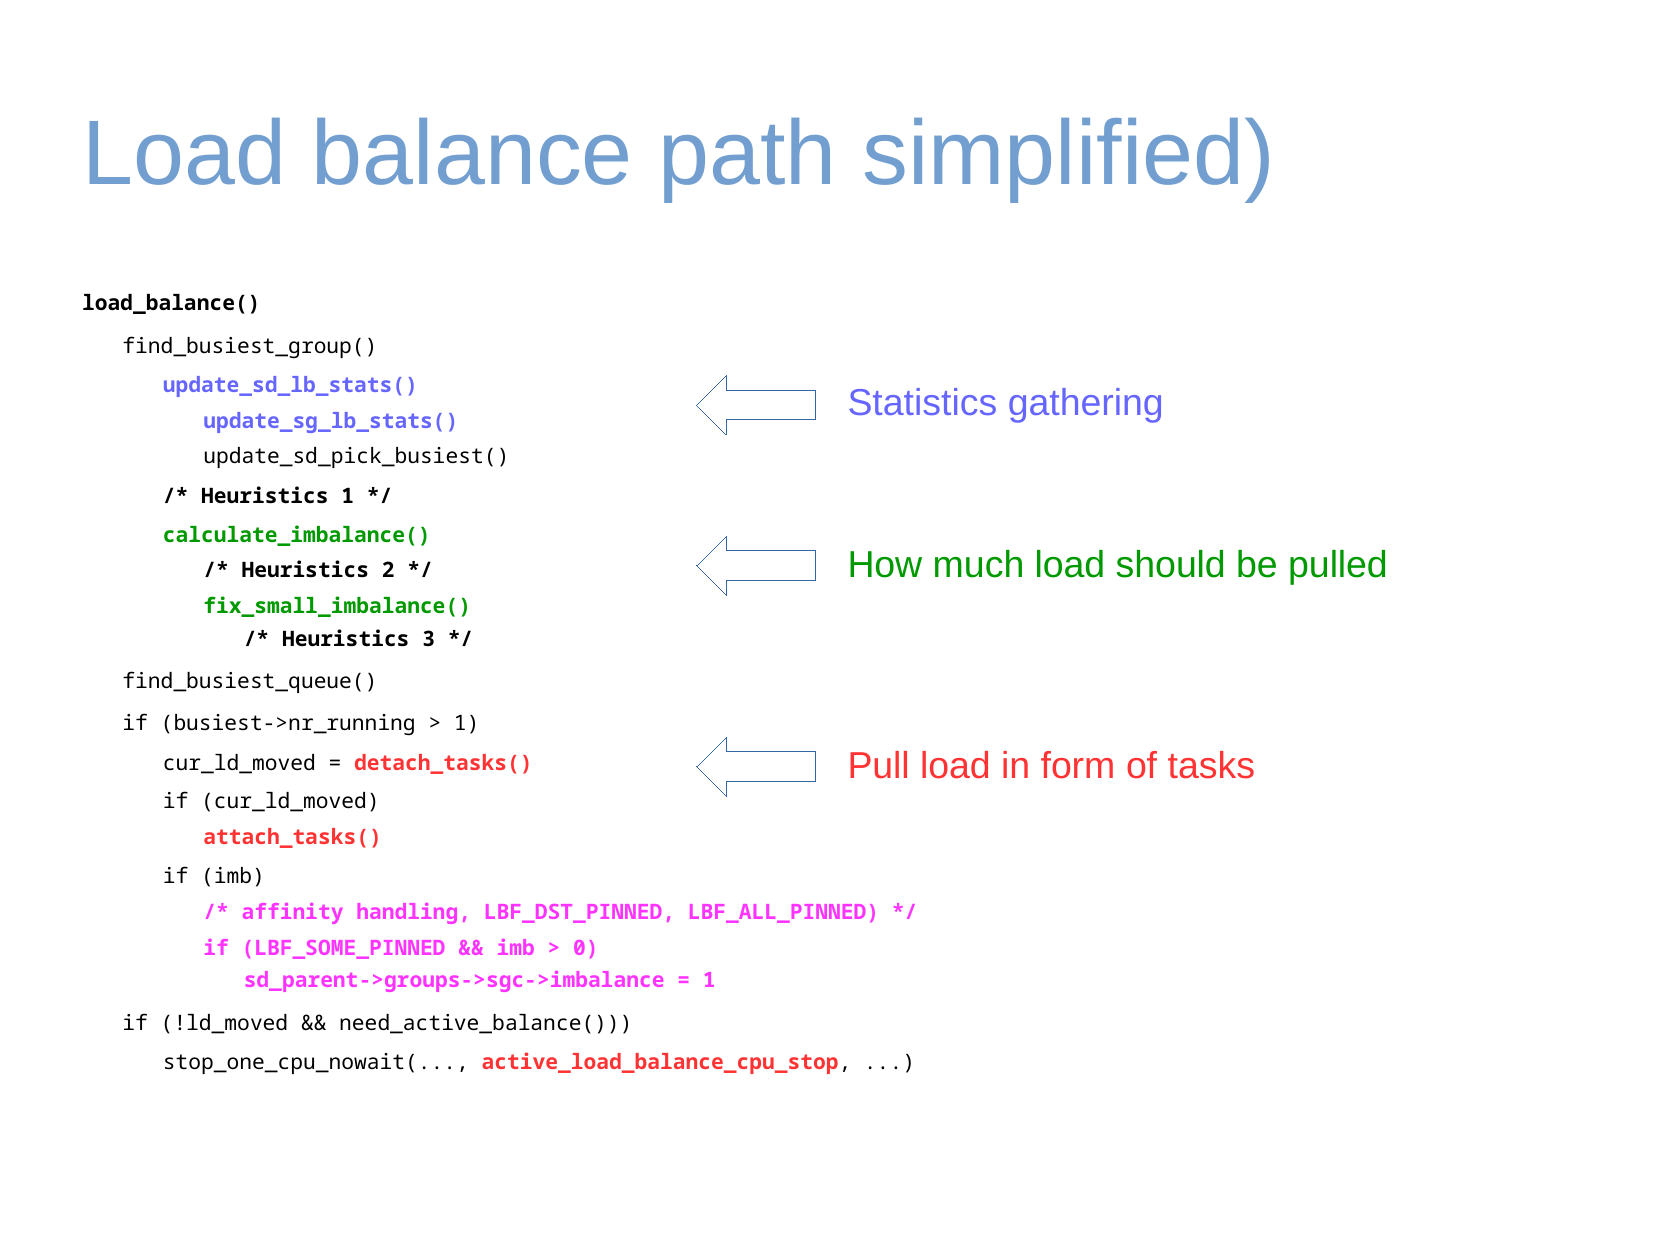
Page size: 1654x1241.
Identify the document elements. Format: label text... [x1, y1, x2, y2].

text_box Pull load in form of tasks [832, 736, 1271, 794]
list load_balance() find_busiest_group() update_sd_lb_stats() update_sg_lb_stats() update_sd_pick_busiest() /* Heuristics 1 */ calculate_imbalance() /* Heuristics 2 */ fix_small_imbalance() /* Heuristics 3 */ find_busiest_queue() if (busiest->nr_running > 1) cur_ld_moved = detach_tasks() if (cur_ld_moved) attach_tasks() if (imb) /* affinity handling, LBF_DST_PINNED, LBF_ALL_PINNED) */ if (LBF_SOME_PINNED && imb > 0) sd_parent->groups->sgc->imbalance = 1 if (!ld_moved && need_active_balance())) stop_one_cpu_nowait(..., active_load_balance_cpu_stop, ...) [41, 288, 1578, 1089]
title Load balance path simplified) [82, 49, 1571, 257]
text_box Statistics gathering [832, 374, 1179, 432]
text_box [696, 375, 816, 435]
text_box [696, 737, 816, 797]
text_box [696, 536, 816, 596]
text_box How much load should be pulled [832, 536, 1403, 594]
